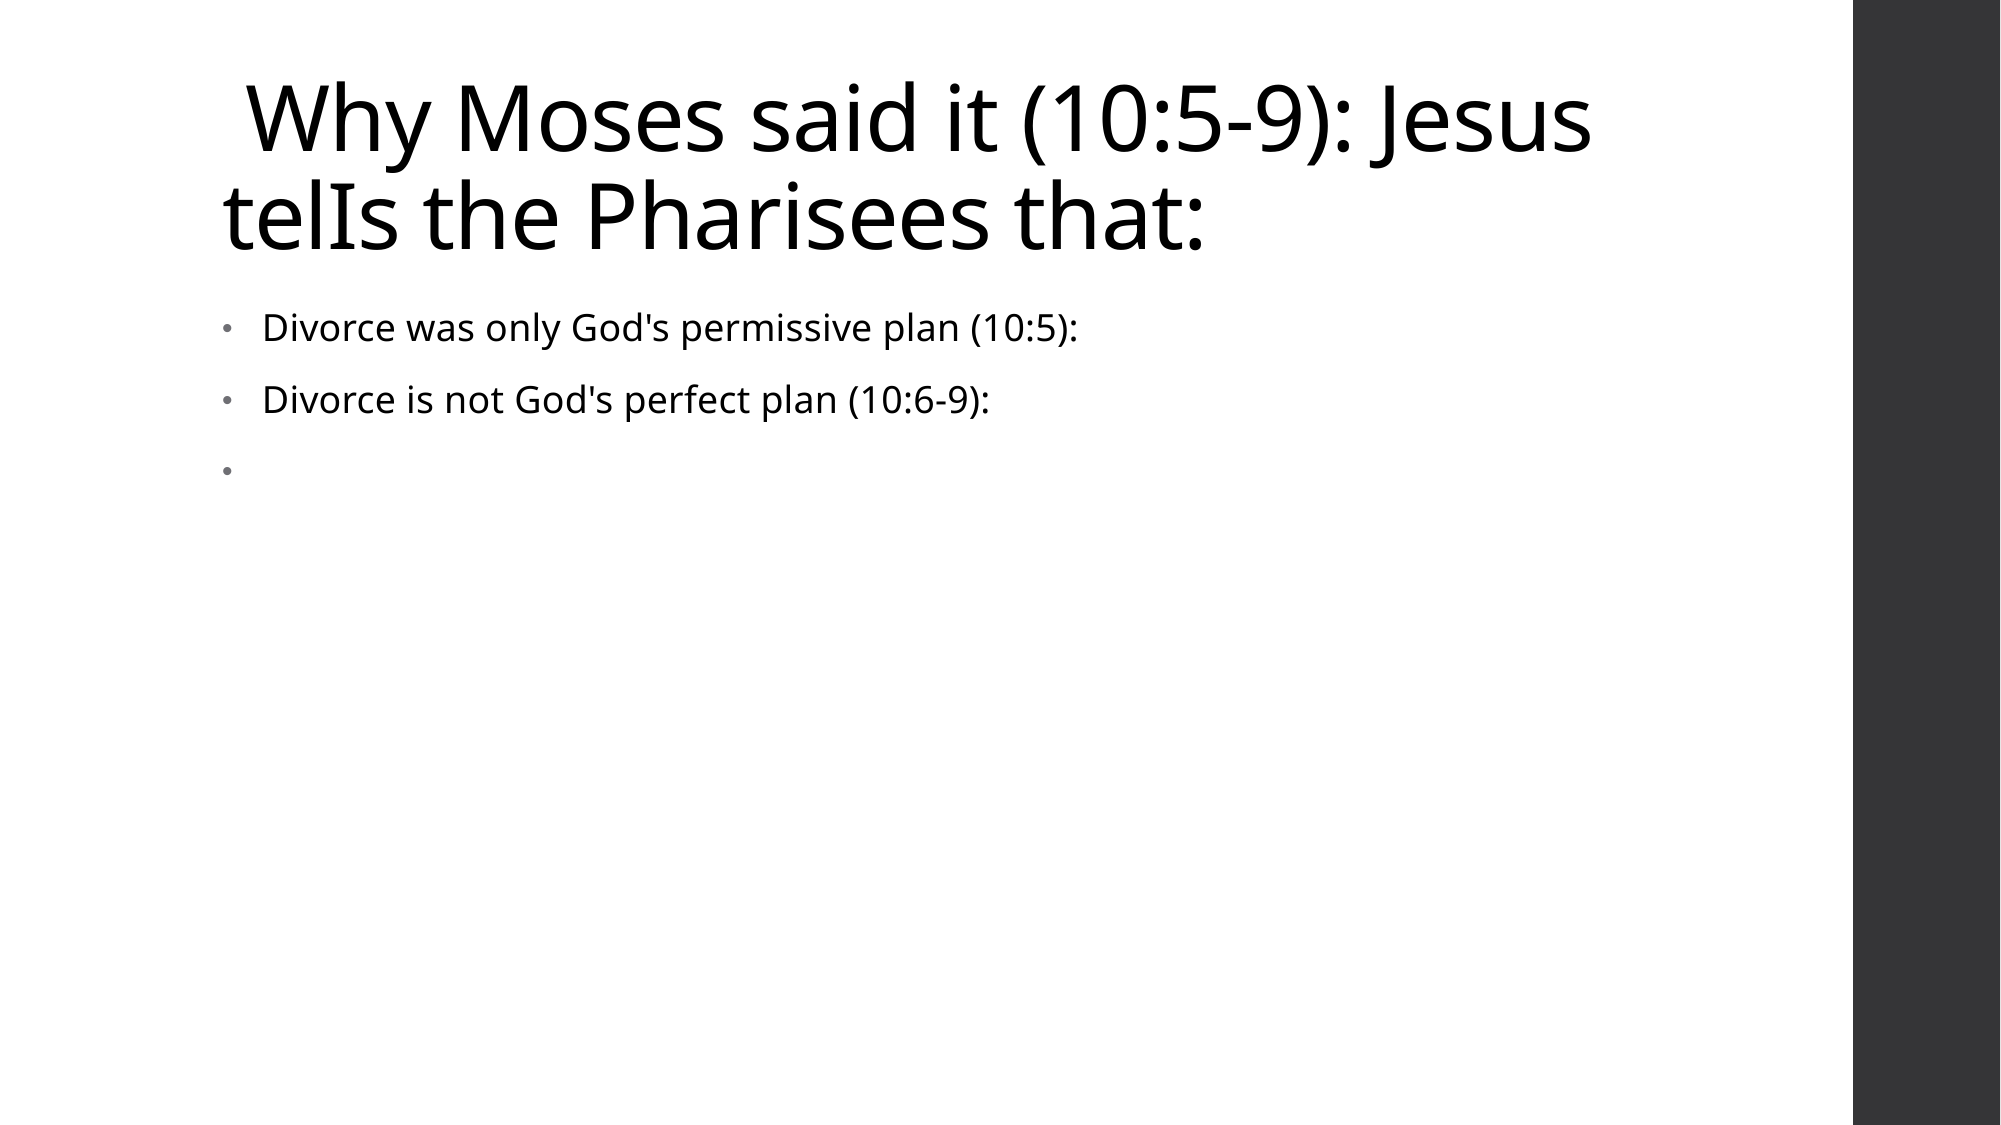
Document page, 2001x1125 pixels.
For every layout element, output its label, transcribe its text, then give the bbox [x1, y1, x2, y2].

title Why Moses said it (10:5-9): Jesus telIs the Pharisees that: [206, 60, 1797, 278]
list Divorce was only God's permissive plan (10:5): Divorce is not God's perfect plan (10:6-9): [206, 299, 1617, 1014]
